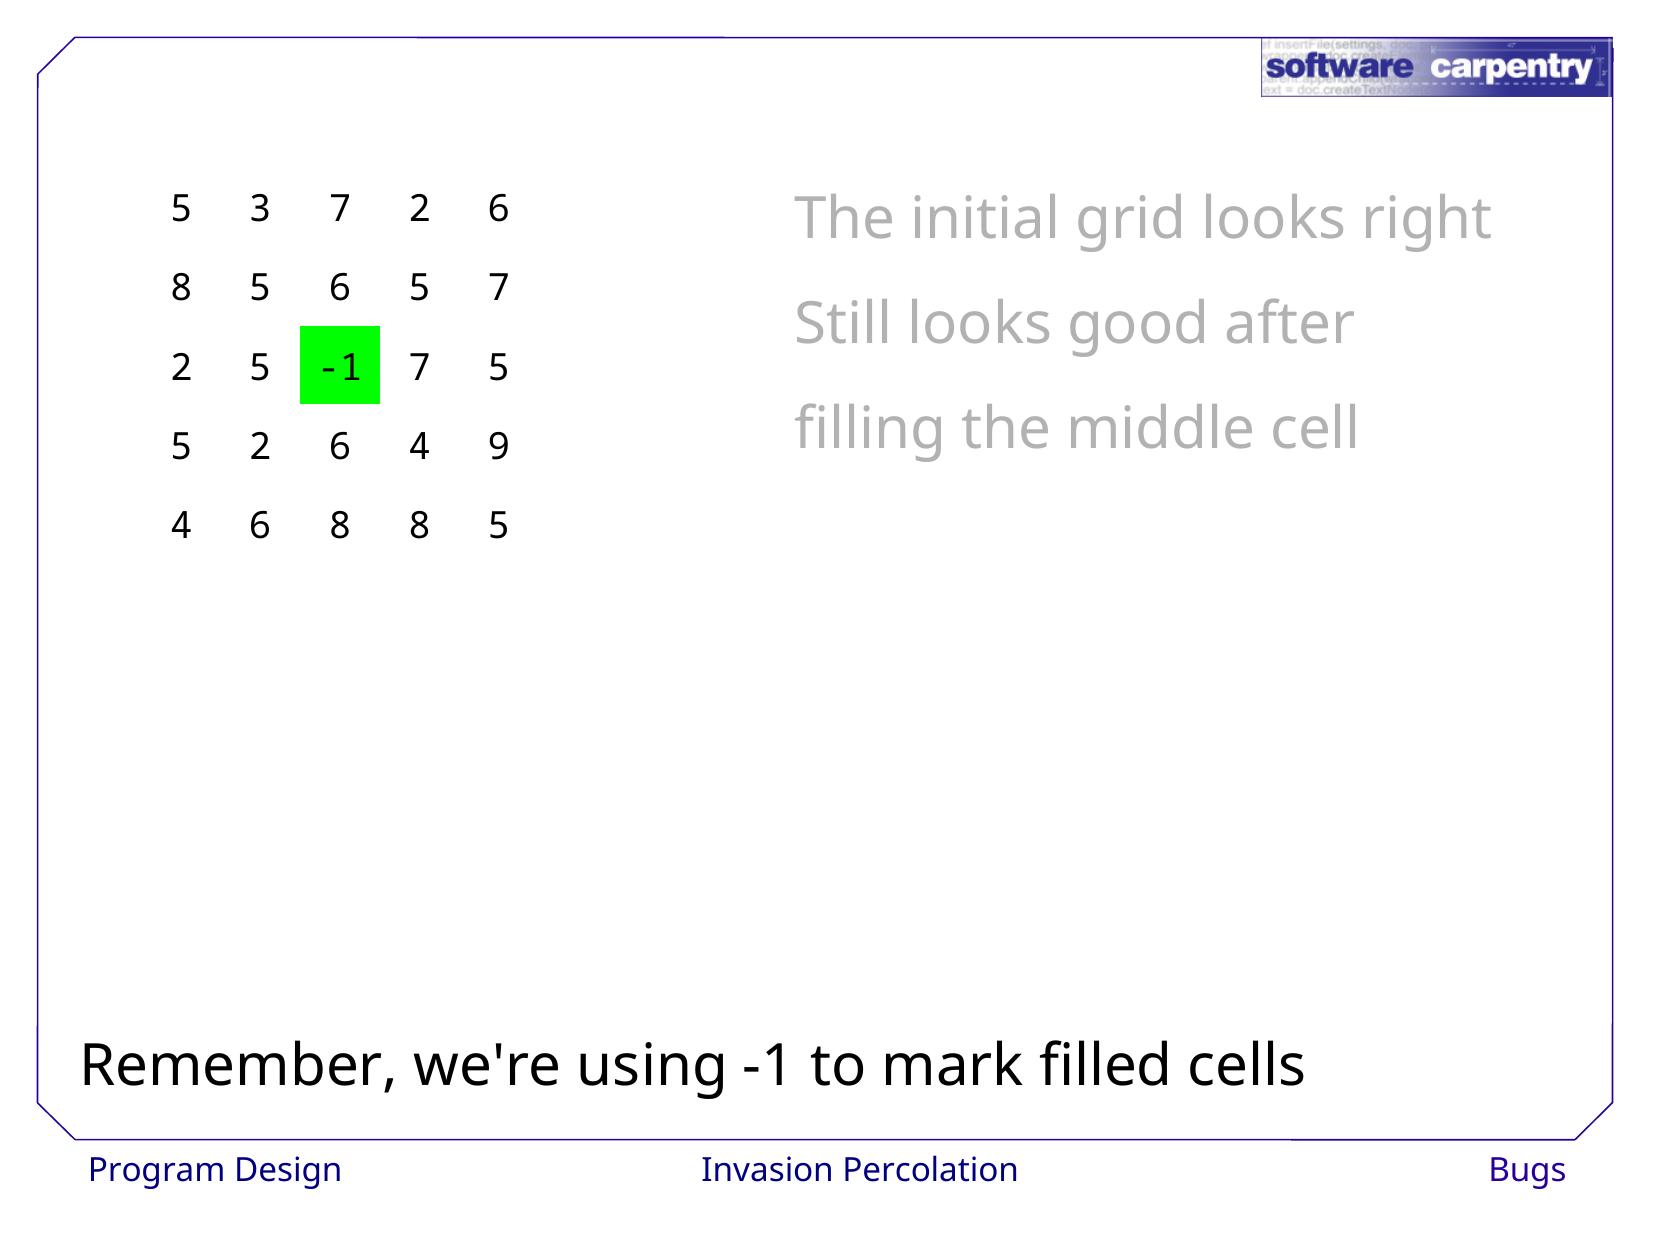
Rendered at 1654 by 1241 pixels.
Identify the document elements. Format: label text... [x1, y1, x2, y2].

table_cell 5 [380, 245, 459, 326]
table_header 5 [142, 166, 221, 245]
table_cell 2 [221, 404, 300, 483]
table_cell 6 [300, 404, 380, 483]
table_cell 4 [142, 483, 221, 562]
table_cell 4 [380, 404, 459, 483]
table_cell 5 [459, 326, 538, 404]
text_box Remember, we're using -1 to mark filled cells [64, 984, 1472, 1105]
table_cell 9 [459, 404, 538, 483]
table_cell 6 [300, 245, 380, 326]
table_cell 5 [142, 404, 221, 483]
table_cell 6 [221, 483, 300, 562]
table_cell 8 [300, 483, 380, 562]
table_cell 7 [459, 245, 538, 326]
table_cell 5 [459, 483, 538, 562]
table_header 2 [380, 166, 459, 245]
table_cell 5 [221, 326, 300, 404]
table_cell 8 [380, 483, 459, 562]
table_cell 5 [221, 245, 300, 326]
table_cell -1 [300, 326, 380, 404]
text_box The initial grid looks right Still looks good after filling the middle cell [779, 138, 1509, 469]
table_header 7 [300, 166, 380, 245]
table_header 3 [221, 166, 300, 245]
table_header 6 [459, 166, 538, 245]
table_cell 7 [380, 326, 459, 404]
table_cell 2 [142, 326, 221, 404]
table_cell 8 [142, 245, 221, 326]
picture [1261, 39, 1613, 97]
